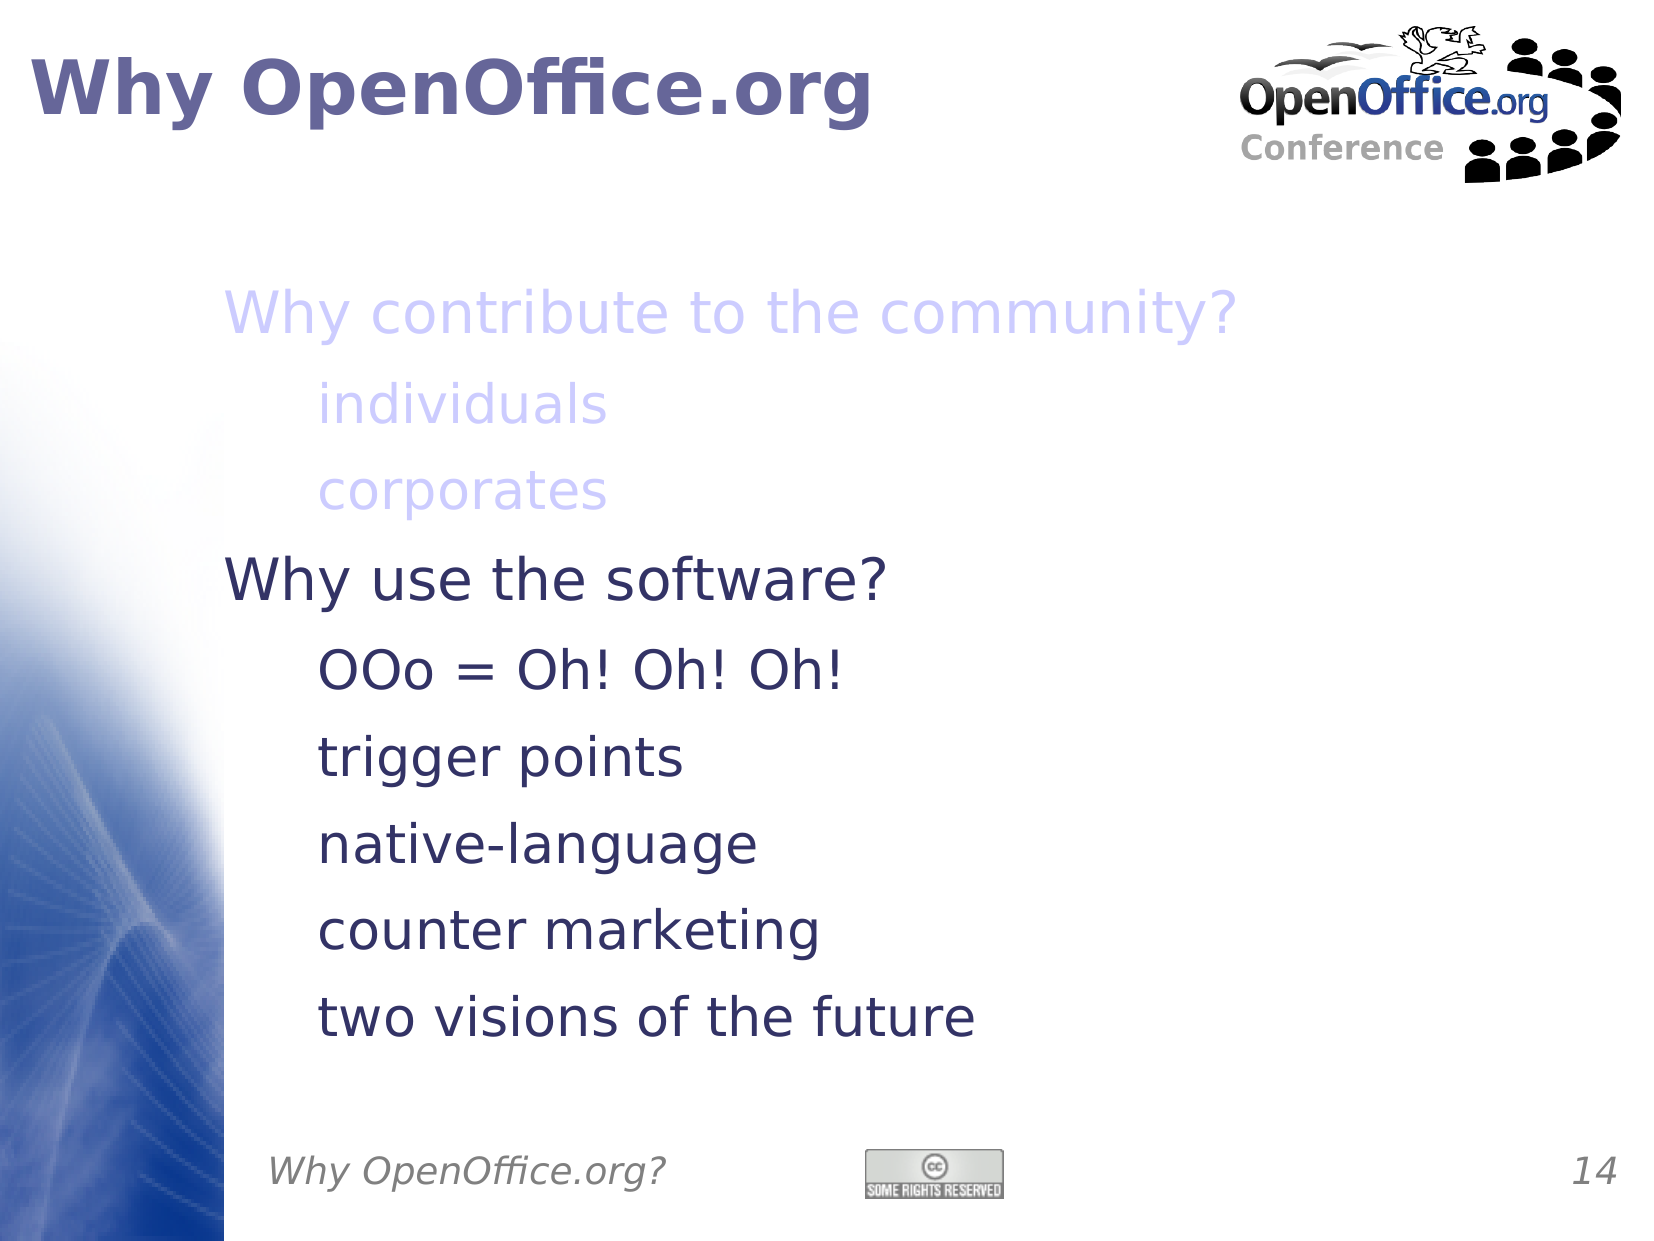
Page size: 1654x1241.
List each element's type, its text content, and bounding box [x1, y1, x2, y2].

title Why OpenOffice.org [29, 29, 1216, 149]
list Why contribute to the community? individuals corporates Why use the software? OOo = Oh! Oh! Oh! trigger points native-language counter marketing two visions of the future [223, 236, 1619, 1093]
picture [0, 0, 224, 1241]
picture [1240, 26, 1621, 183]
